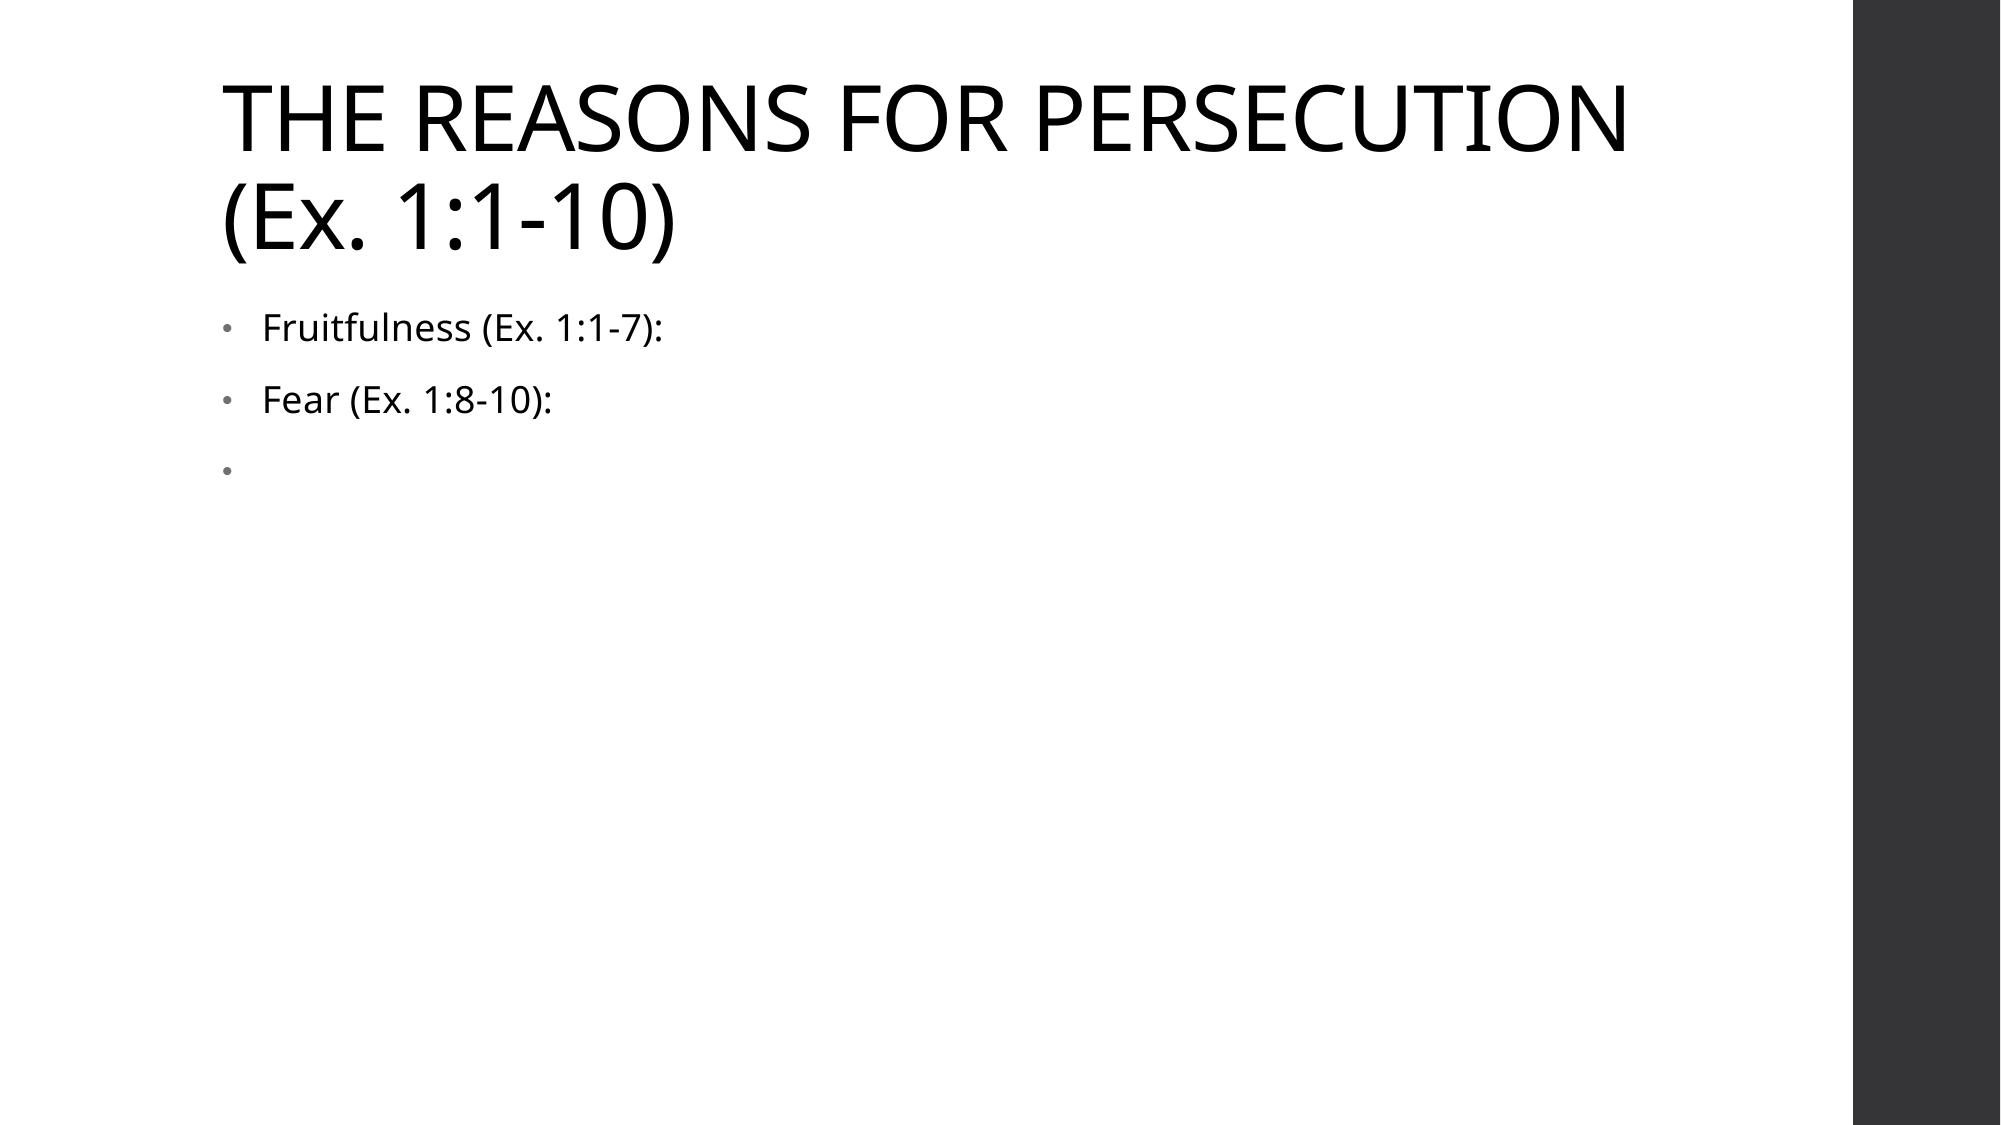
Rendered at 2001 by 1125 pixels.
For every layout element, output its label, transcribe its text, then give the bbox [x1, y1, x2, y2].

list Fruitfulness (Ex. 1:1-7): Fear (Ex. 1:8-10): [206, 299, 1617, 1014]
title THE REASONS FOR PERSECUTION (Ex. 1:1-10) [206, 60, 1797, 278]
